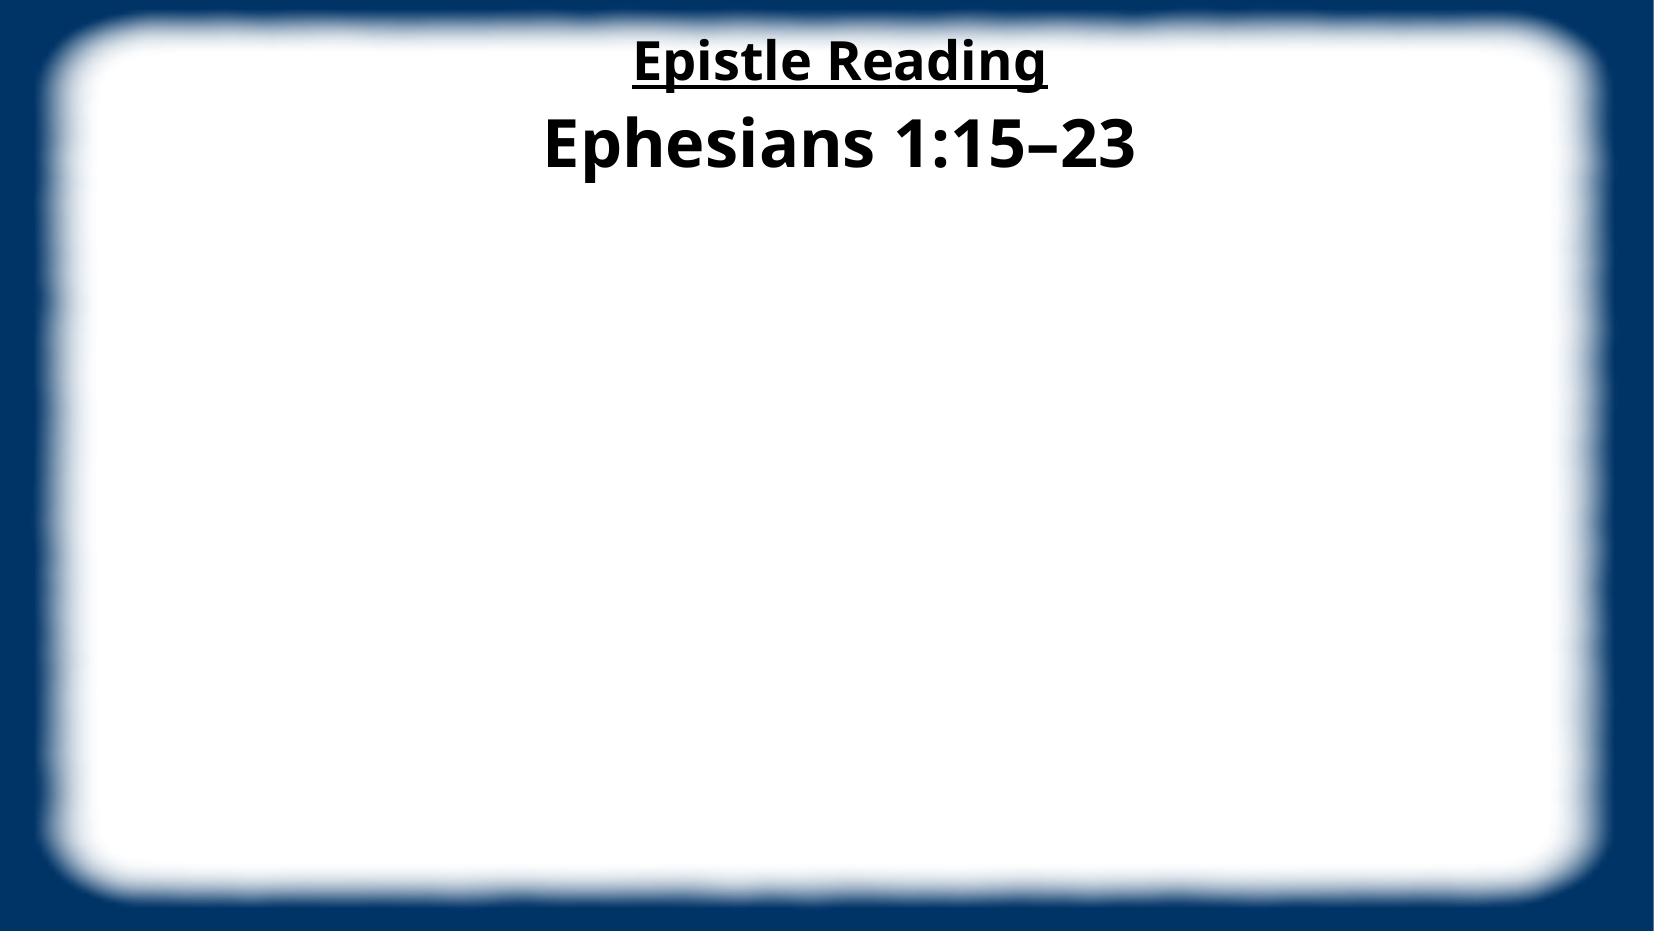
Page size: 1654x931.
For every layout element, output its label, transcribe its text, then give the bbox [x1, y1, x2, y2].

text_box Epistle Reading Ephesians 1:15–23 [90, 15, 1591, 191]
picture [0, 0, 1654, 931]
